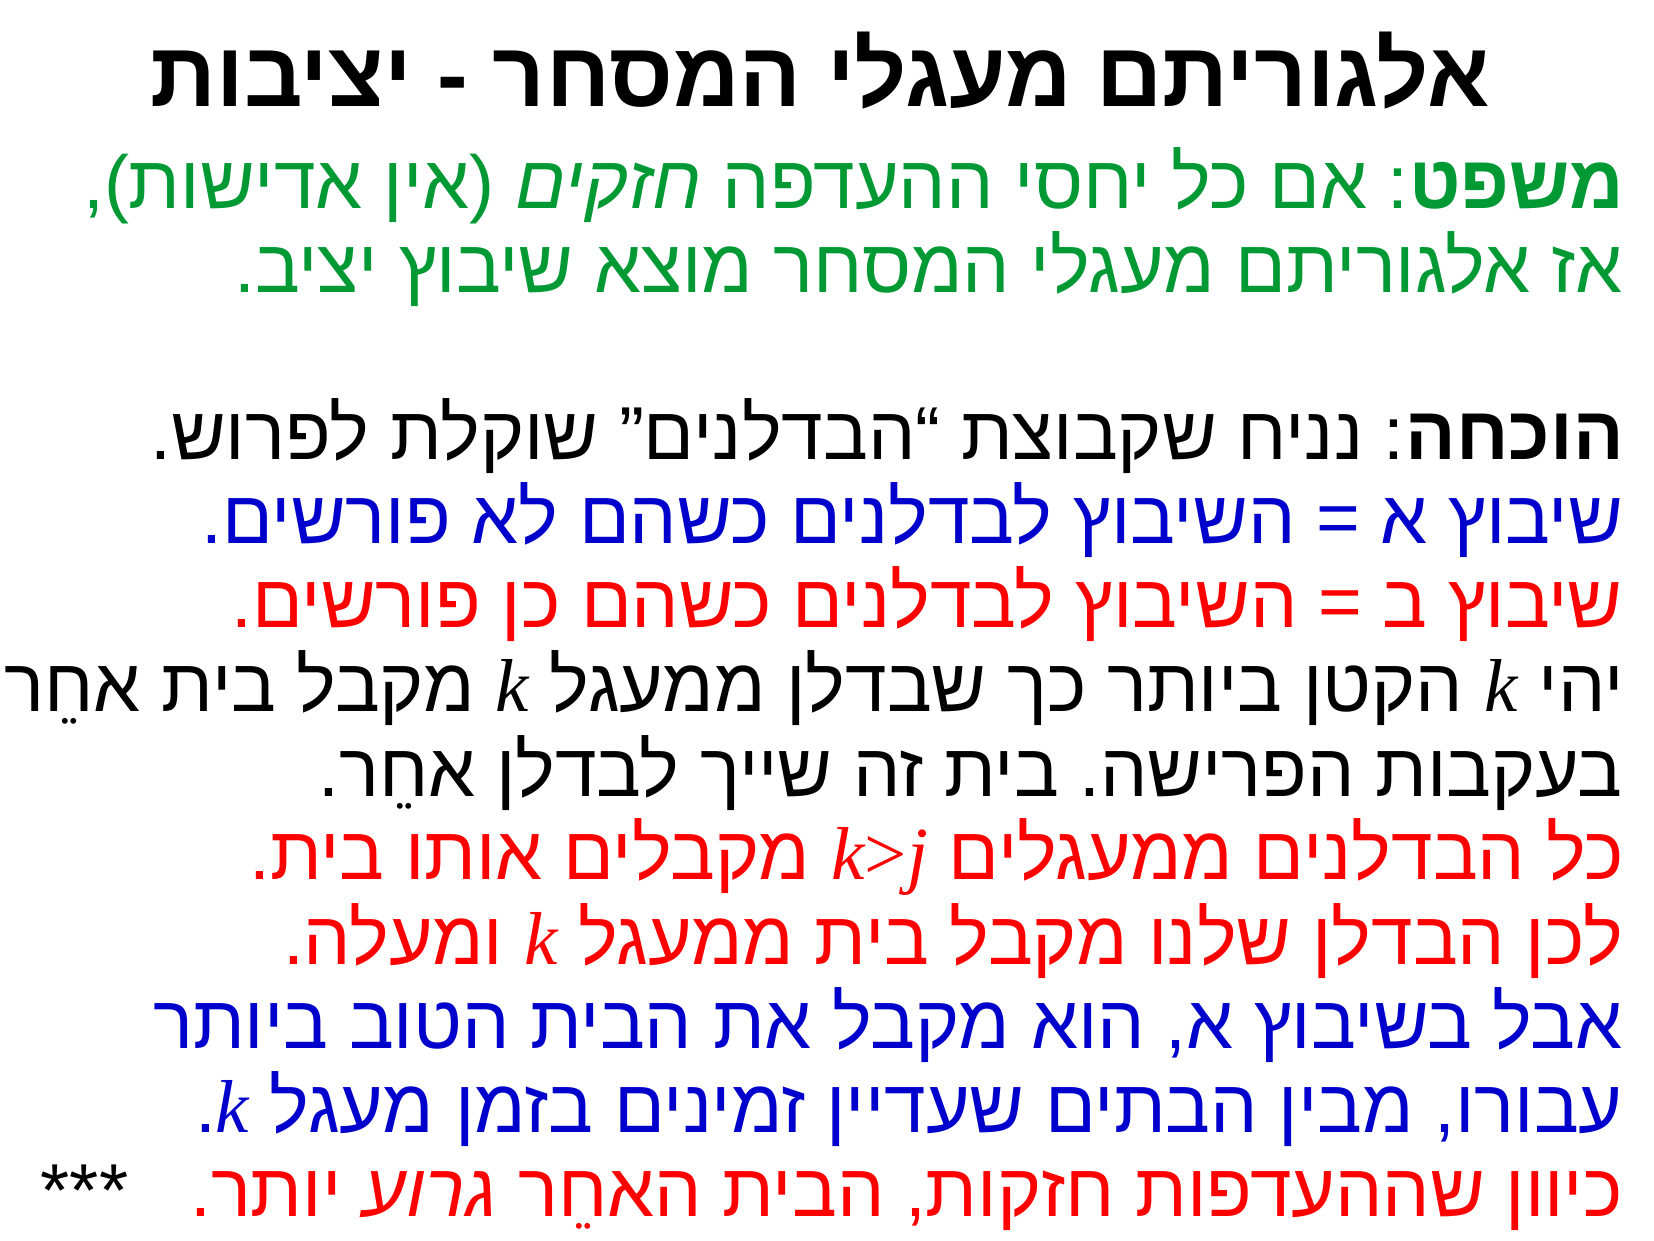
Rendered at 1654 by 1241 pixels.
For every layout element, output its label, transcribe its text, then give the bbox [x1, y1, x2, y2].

title אלגוריתם מעגלי המסחר - יציבות [105, 0, 1538, 132]
text_box משפט: אם כל יחסי ההעדפה חזקים (אין אדישות), אז אלגוריתם מעגלי המסחר מוצא שיבוץ יציב. הוכחה: נניח שקבוצת “הבדלנים” שוקלת לפרוש. שיבוץ א = השיבוץ לבדלנים כשהם לא פורשים. שיבוץ ב = השיבוץ לבדלנים כשהם כן פורשים. יהי k הקטן ביותר כך שבדלן ממעגל k מקבל בית אחֵר בעקבות הפרישה. בית זה שייך לבדלן אחֵר. כל הבדלנים ממעגלים k>j מקבלים אותו בית. לכן הבדלן שלנו מקבל בית ממעגל k ומעלה. אבל בשיבוץ א, הוא מקבל את הבית הטוב ביותר עבורו, מבין הבתים שעדיין זמינים בזמן מעגל k. כיוון שההעדפות חזקות, הבית האחֵר גרוע יותר. *** [0, 132, 1639, 1241]
